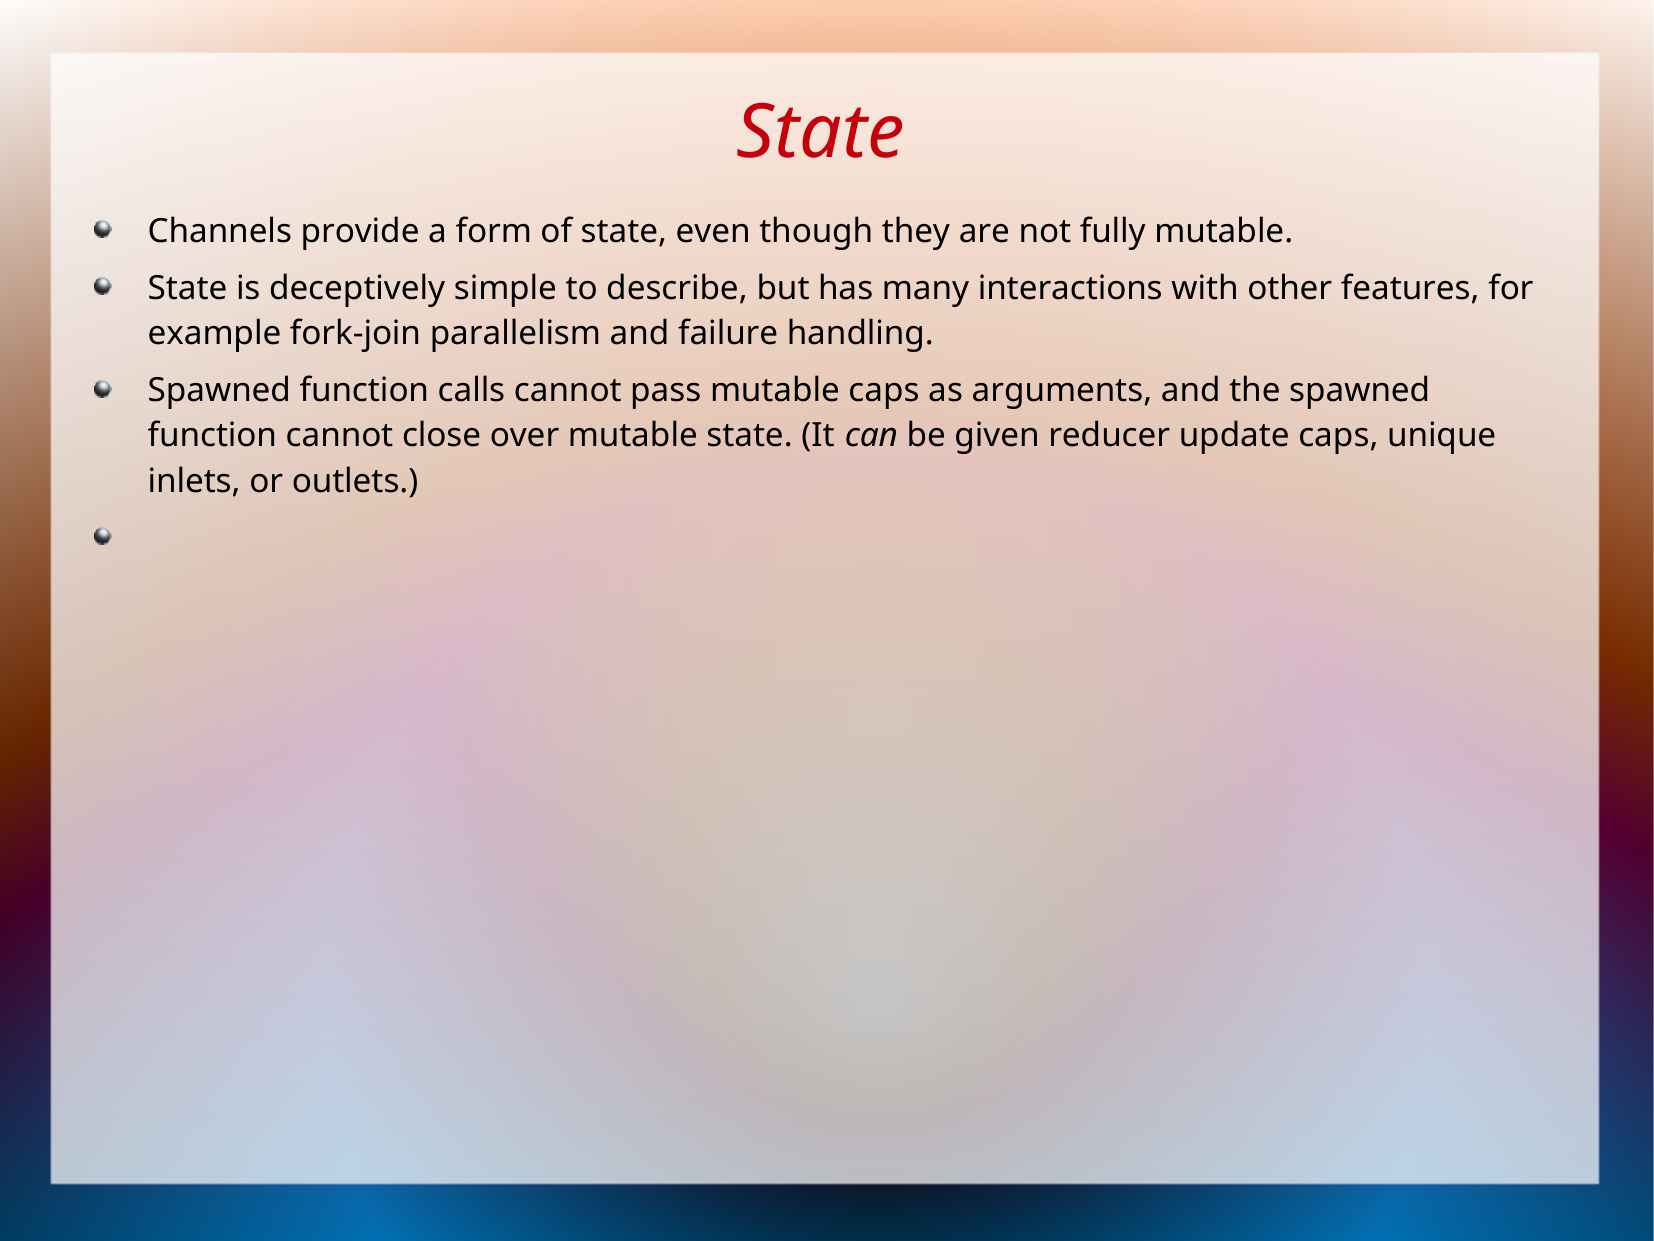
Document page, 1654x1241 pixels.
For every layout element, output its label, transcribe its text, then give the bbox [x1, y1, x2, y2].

title State [76, 43, 1565, 206]
list Channels provide a form of state, even though they are not fully mutable. State is deceptively simple to describe, but has many interactions with other features, for example fork-join parallelism and failure handling. Spawned function calls cannot pass mutable caps as arguments, and the spawned function cannot close over mutable state. (It can be given reducer update caps, unique inlets, or outlets.) [76, 206, 1565, 1011]
picture [0, 0, 1654, 1241]
